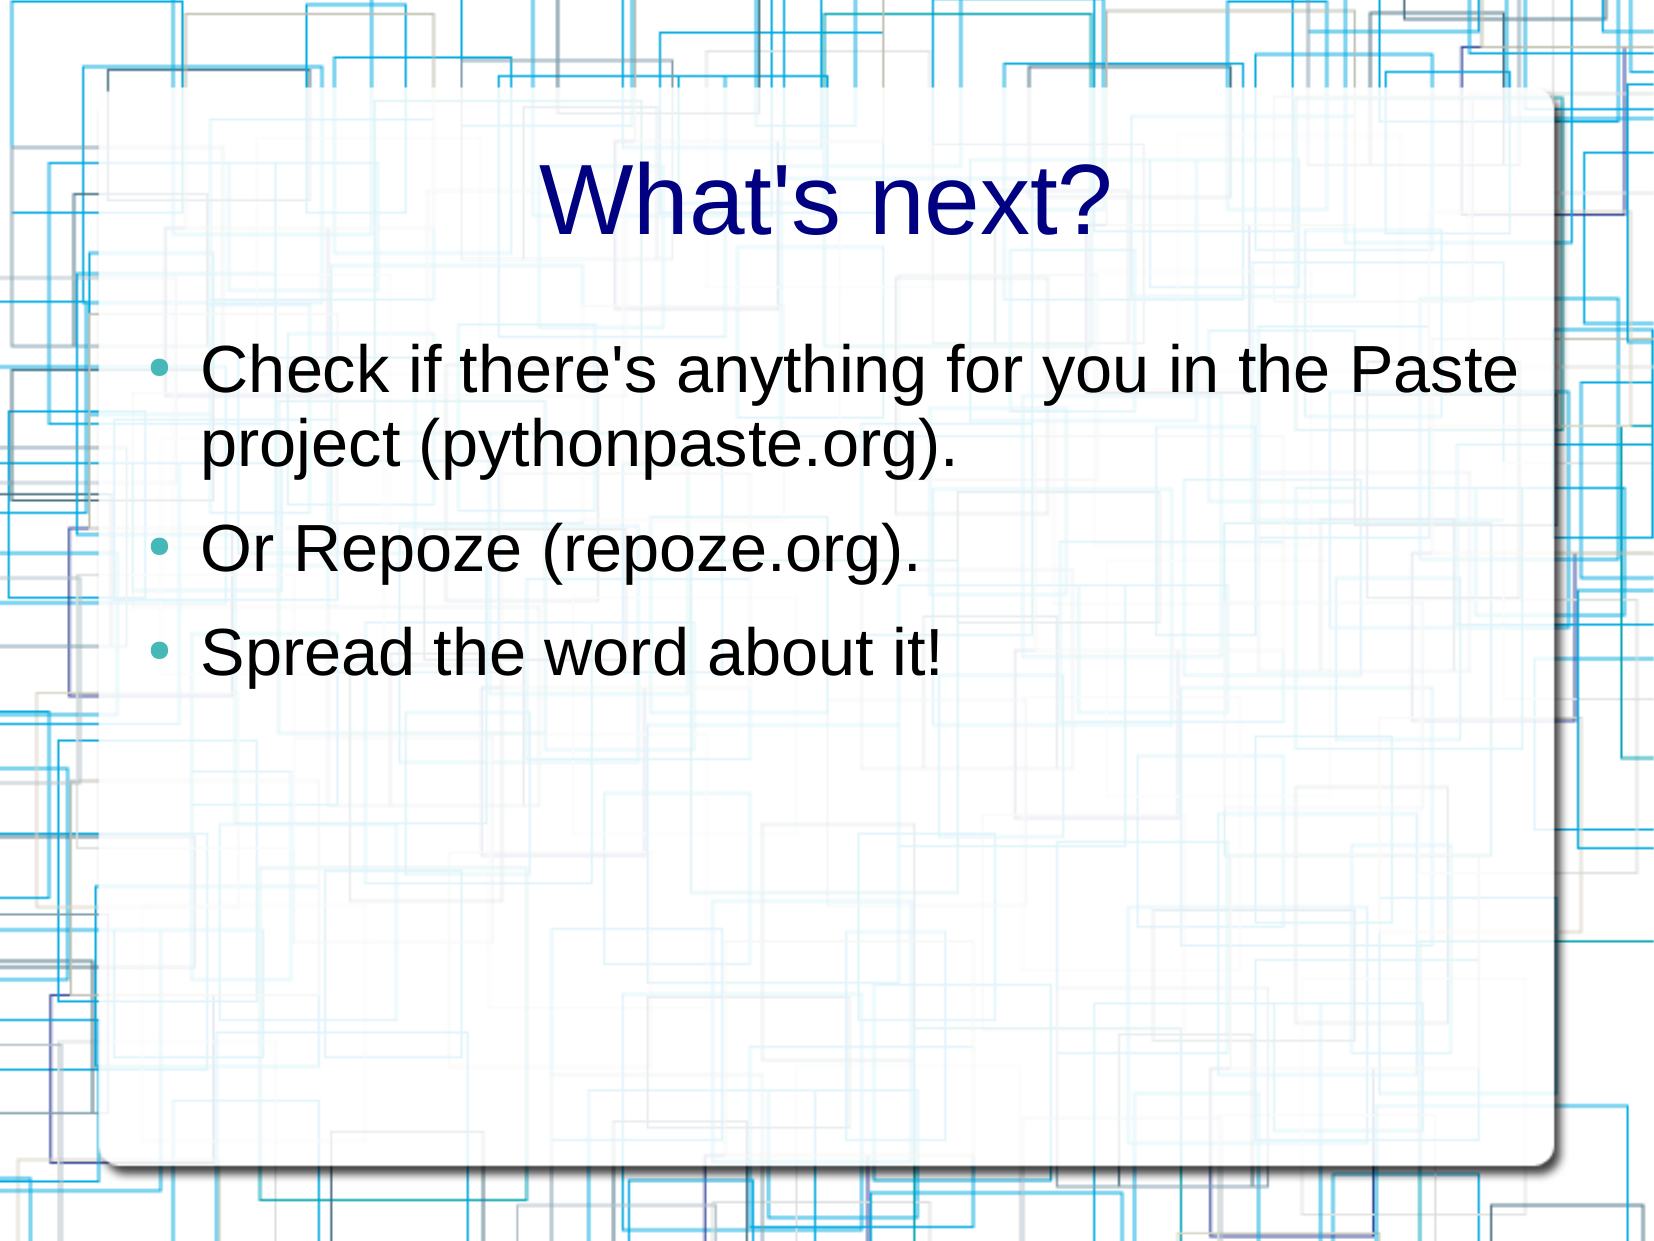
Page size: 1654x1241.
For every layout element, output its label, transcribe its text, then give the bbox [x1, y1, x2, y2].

picture [0, 0, 1654, 1241]
title What's next? [118, 104, 1536, 297]
list Check if there's anything for you in the Paste project (pythonpaste.org). Or Repoze (repoze.org). Spread the word about it! [129, 331, 1524, 1136]
